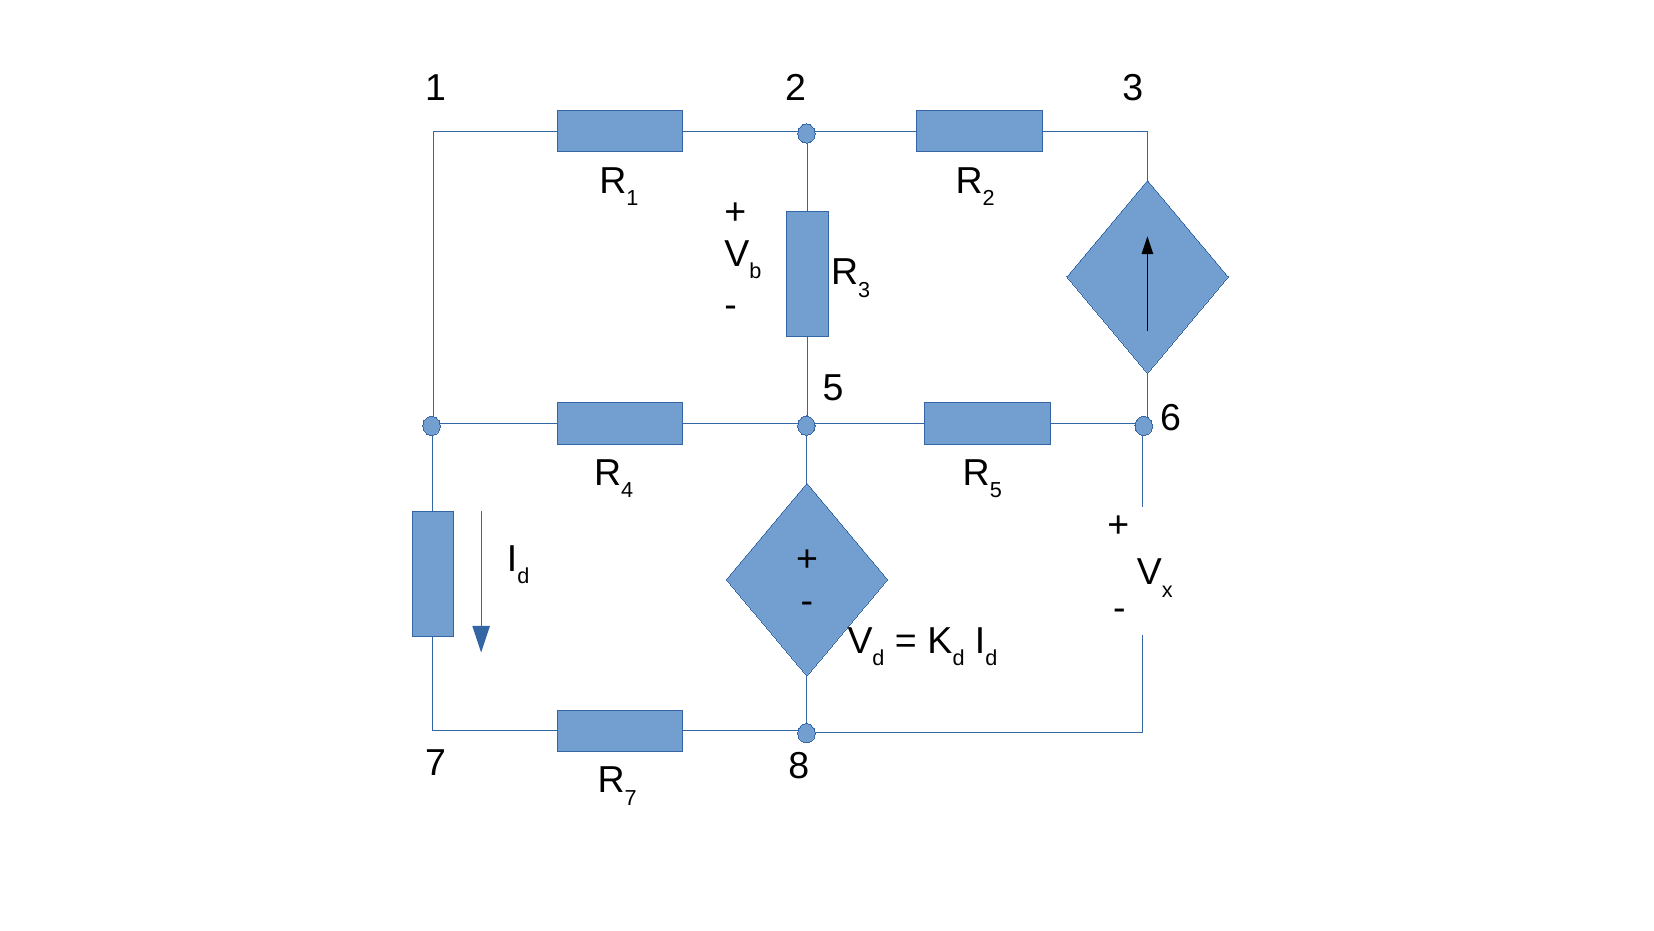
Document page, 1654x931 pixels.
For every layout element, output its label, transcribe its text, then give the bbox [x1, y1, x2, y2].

text_box Vx [1122, 543, 1193, 652]
text_box 3 [1107, 59, 1172, 132]
text_box [1134, 416, 1145, 436]
text_box [1066, 180, 1229, 373]
text_box R2 [940, 151, 1028, 236]
text_box + - [726, 483, 888, 676]
text_box [412, 511, 454, 637]
text_box + Vb - [709, 182, 795, 373]
text_box [422, 416, 441, 436]
text_box 7 [410, 733, 475, 806]
text_box [797, 132, 816, 144]
text_box [797, 723, 816, 737]
text_box 2 [770, 59, 835, 132]
text_box 5 [807, 358, 872, 432]
text_box Id [492, 529, 630, 667]
text_box + [1098, 496, 1123, 553]
text_box R4 [579, 444, 667, 528]
text_box - [1098, 578, 1146, 650]
text_box [795, 211, 829, 337]
text_box [916, 110, 1043, 152]
text_box [924, 402, 1051, 445]
text_box 1 [410, 59, 475, 132]
text_box R3 [816, 243, 904, 327]
text_box 6 [1145, 388, 1210, 462]
text_box [797, 415, 813, 436]
text_box R5 [947, 444, 1036, 528]
text_box Vd = Kd Id [832, 611, 1075, 696]
text_box R7 [582, 751, 671, 836]
text_box [557, 402, 683, 445]
text_box [557, 110, 683, 152]
text_box 8 [773, 737, 860, 807]
text_box [557, 710, 683, 752]
text_box R1 [584, 151, 672, 236]
